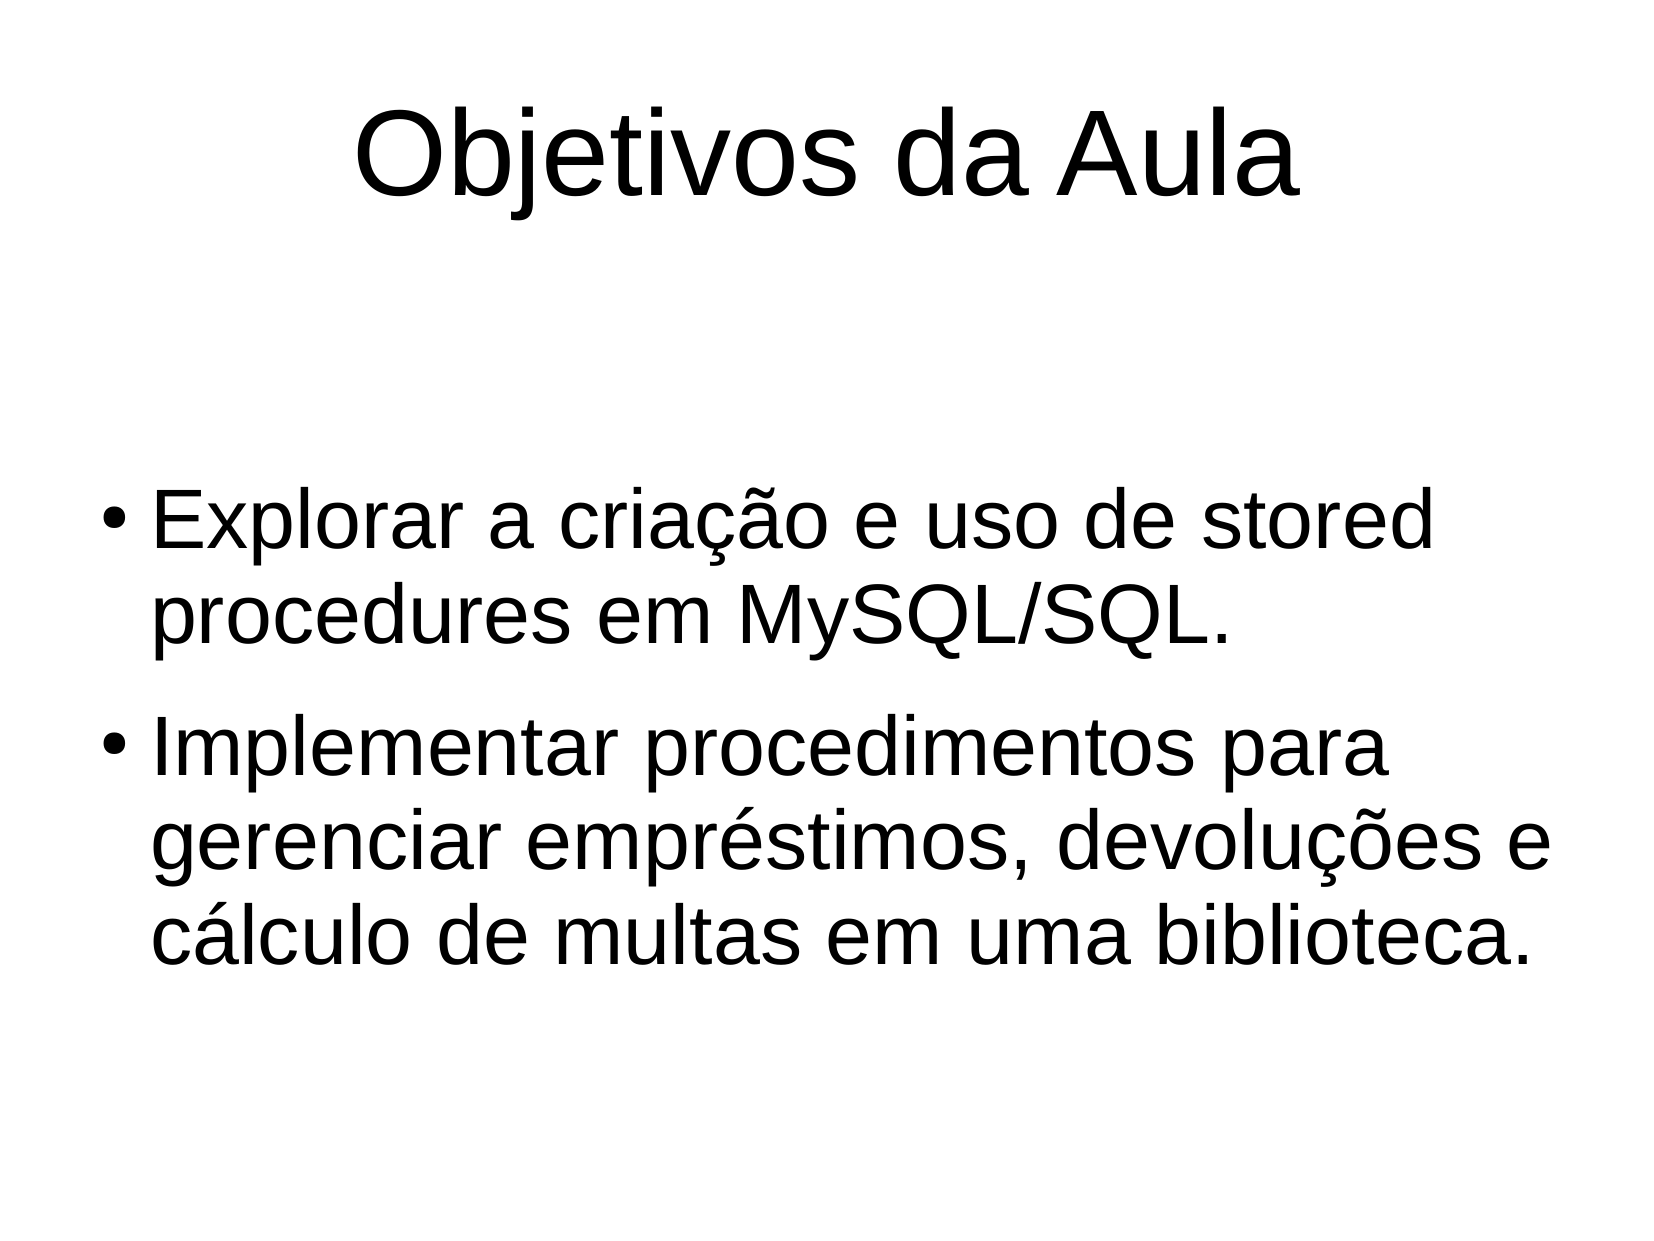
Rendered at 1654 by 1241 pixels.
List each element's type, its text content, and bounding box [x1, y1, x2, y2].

list Explorar a criação e uso de stored procedures em MySQL/SQL. Implementar procedimentos para gerenciar empréstimos, devoluções e cálculo de multas em uma biblioteca. [82, 472, 1571, 1010]
title Objetivos da Aula [82, 16, 1571, 290]
